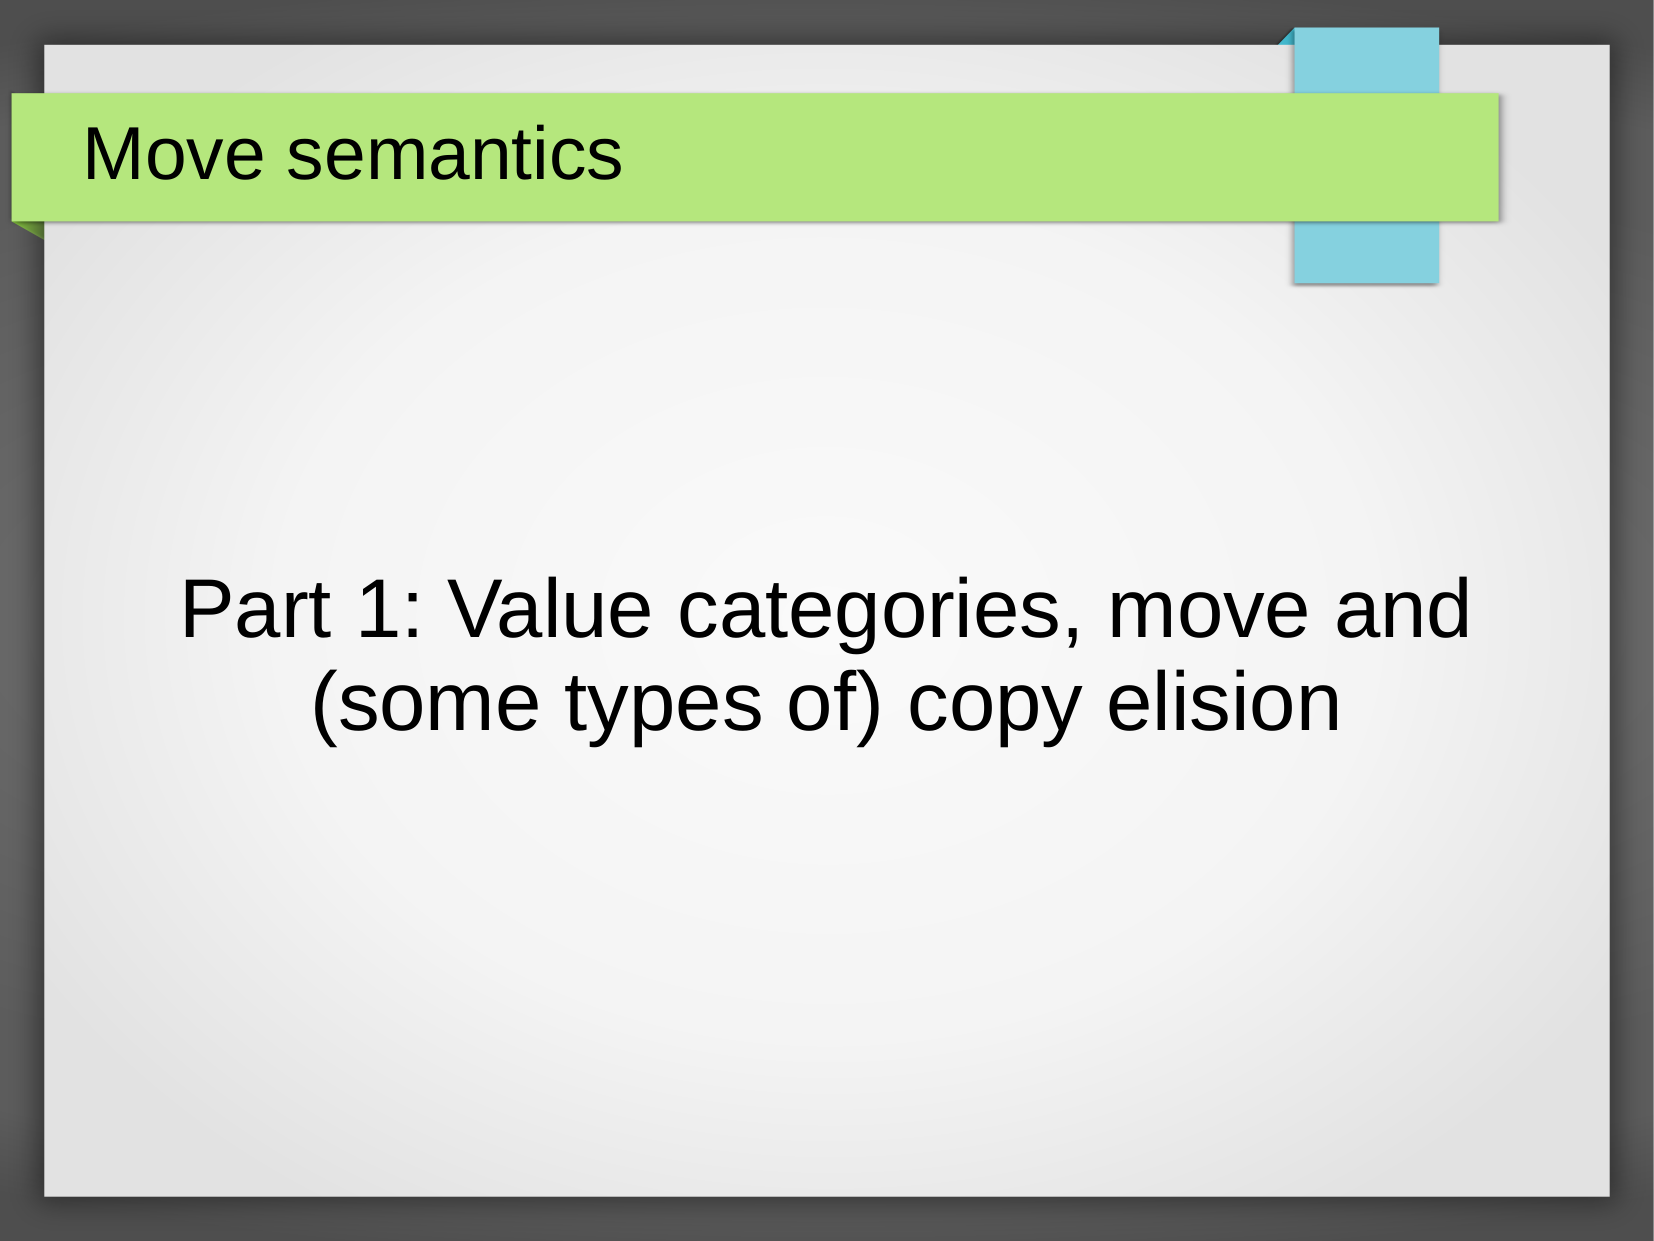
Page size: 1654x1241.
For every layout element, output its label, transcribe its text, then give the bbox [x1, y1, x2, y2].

picture [0, 0, 1654, 1241]
title Move semantics [82, 94, 1264, 213]
subtitle Part 1: Value categories, move and (some types of) copy elision [82, 295, 1571, 1015]
